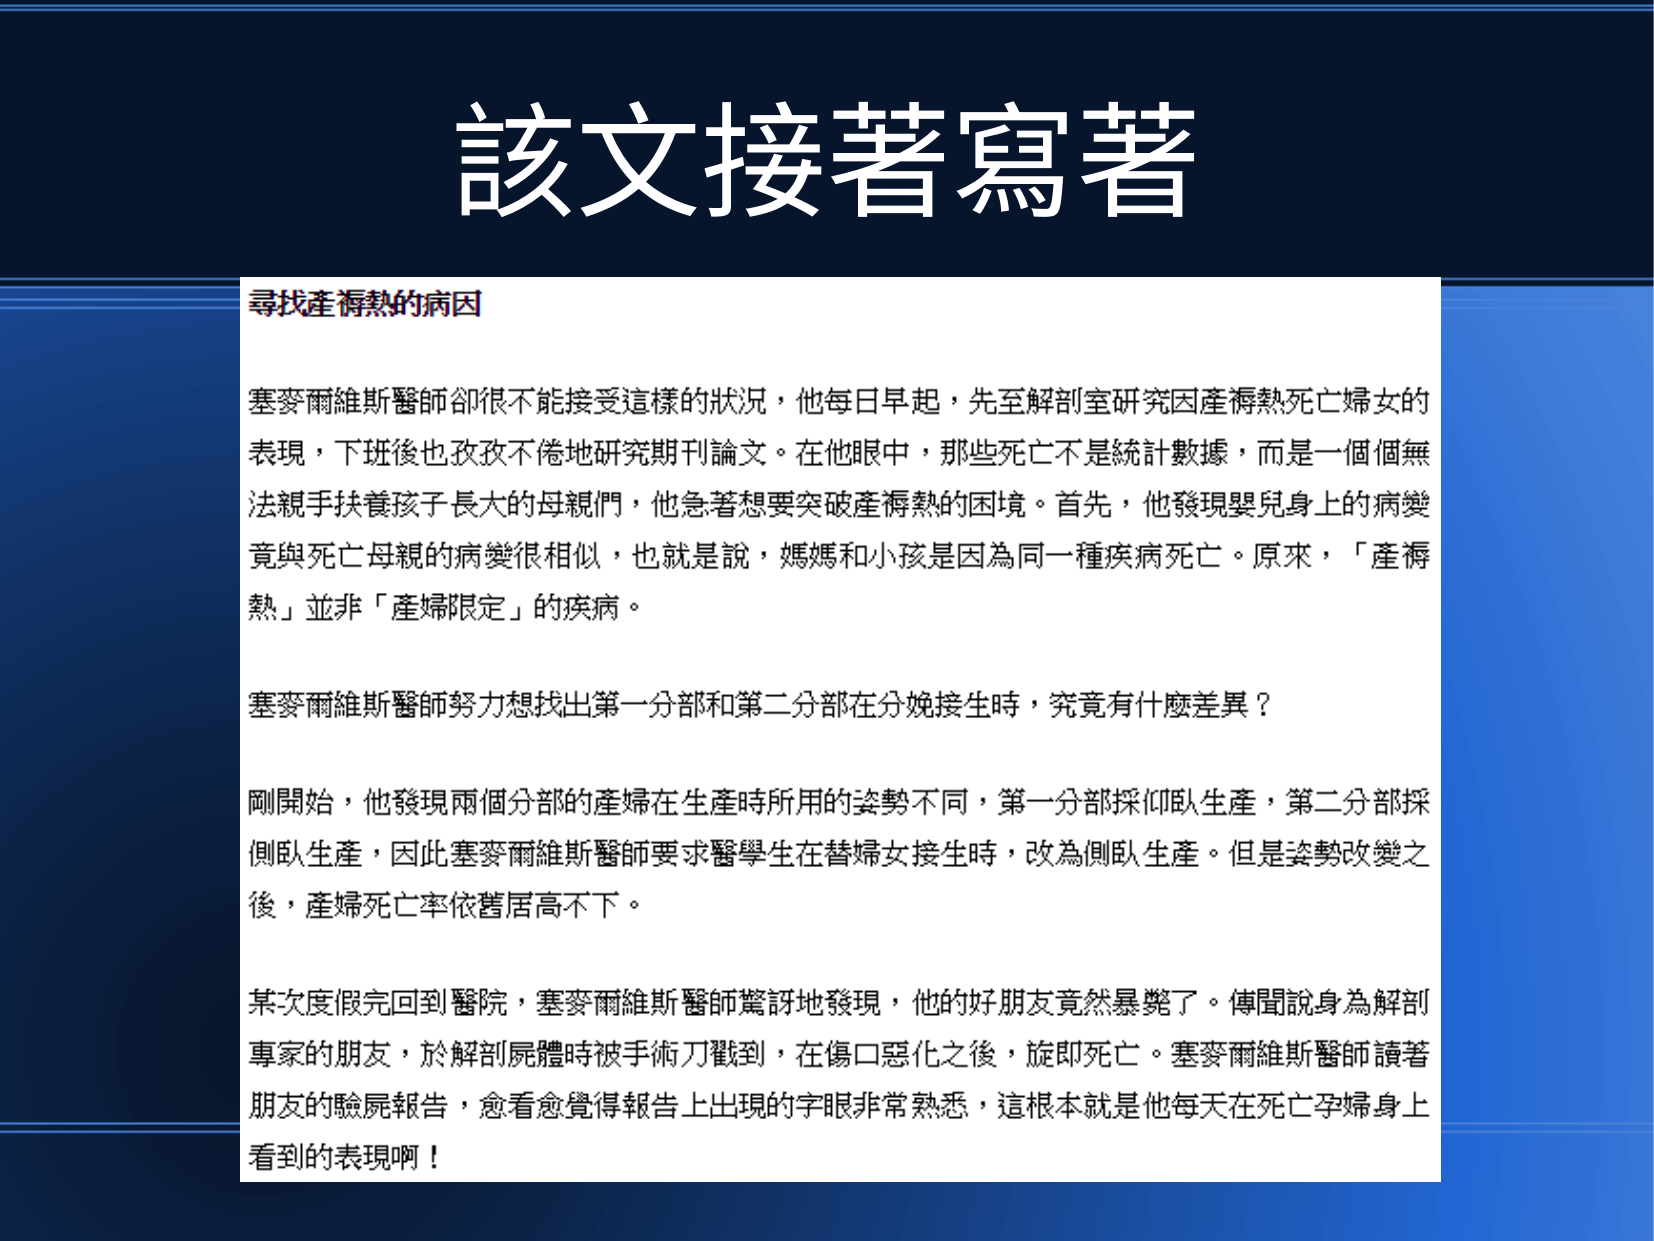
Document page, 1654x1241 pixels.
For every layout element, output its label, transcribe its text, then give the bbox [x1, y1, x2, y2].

picture [0, 0, 1654, 1241]
title 該文接著寫著 [82, 49, 1571, 257]
